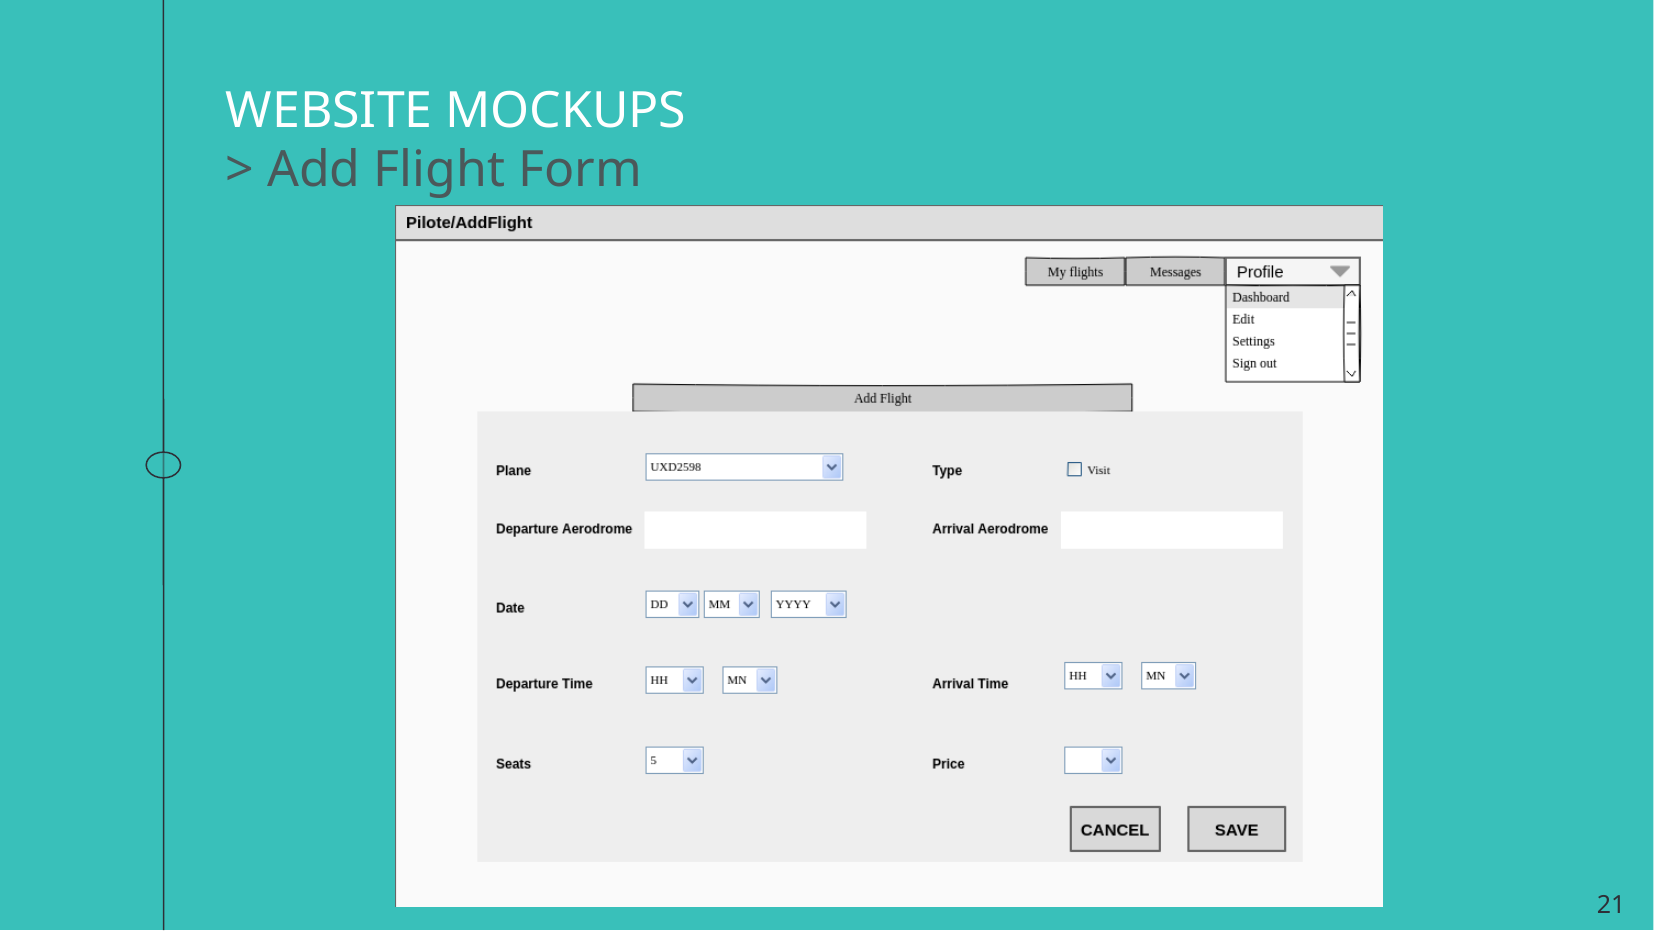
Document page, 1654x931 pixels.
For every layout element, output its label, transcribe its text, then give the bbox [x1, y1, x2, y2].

slide_number <numéro> [1541, 873, 1641, 931]
picture [395, 205, 1383, 907]
title WEBSITE MOCKUPS [210, 90, 1451, 153]
title > Add Flight Form [210, 153, 1451, 212]
